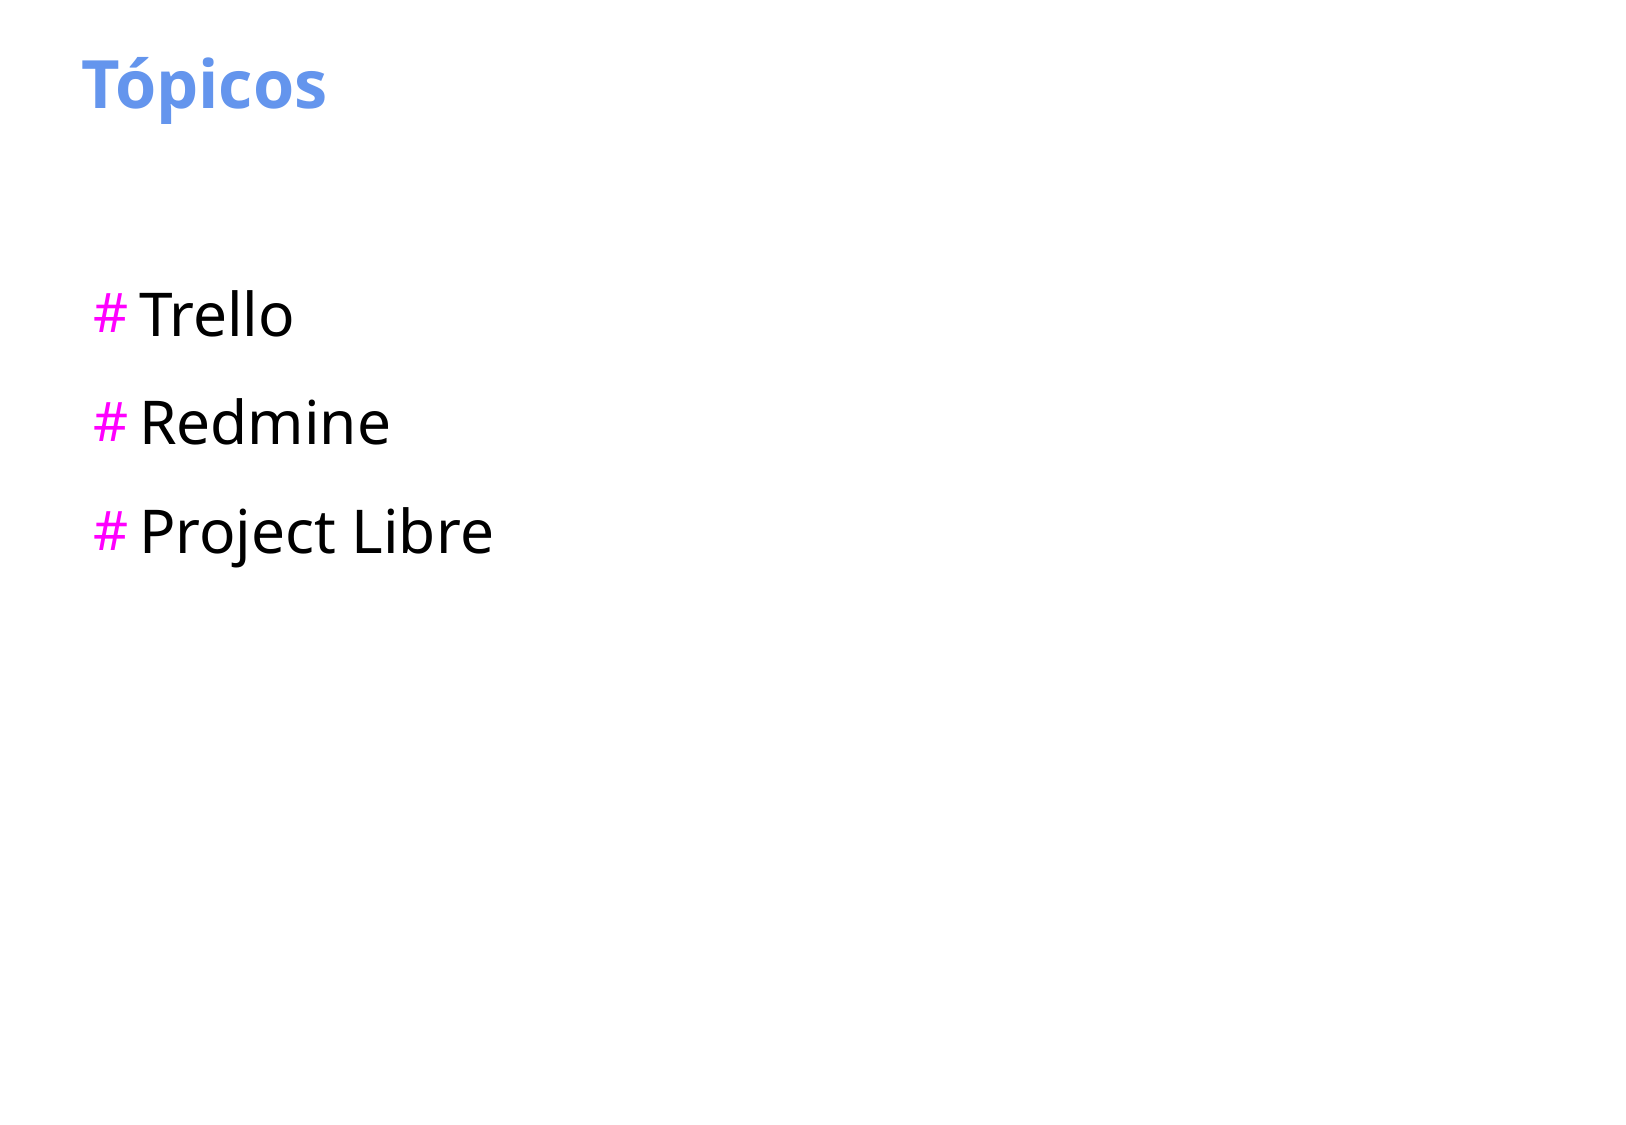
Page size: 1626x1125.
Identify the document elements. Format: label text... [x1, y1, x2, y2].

list Trello Redmine Project Libre [81, 165, 1544, 1016]
title Tópicos [81, 41, 1544, 122]
